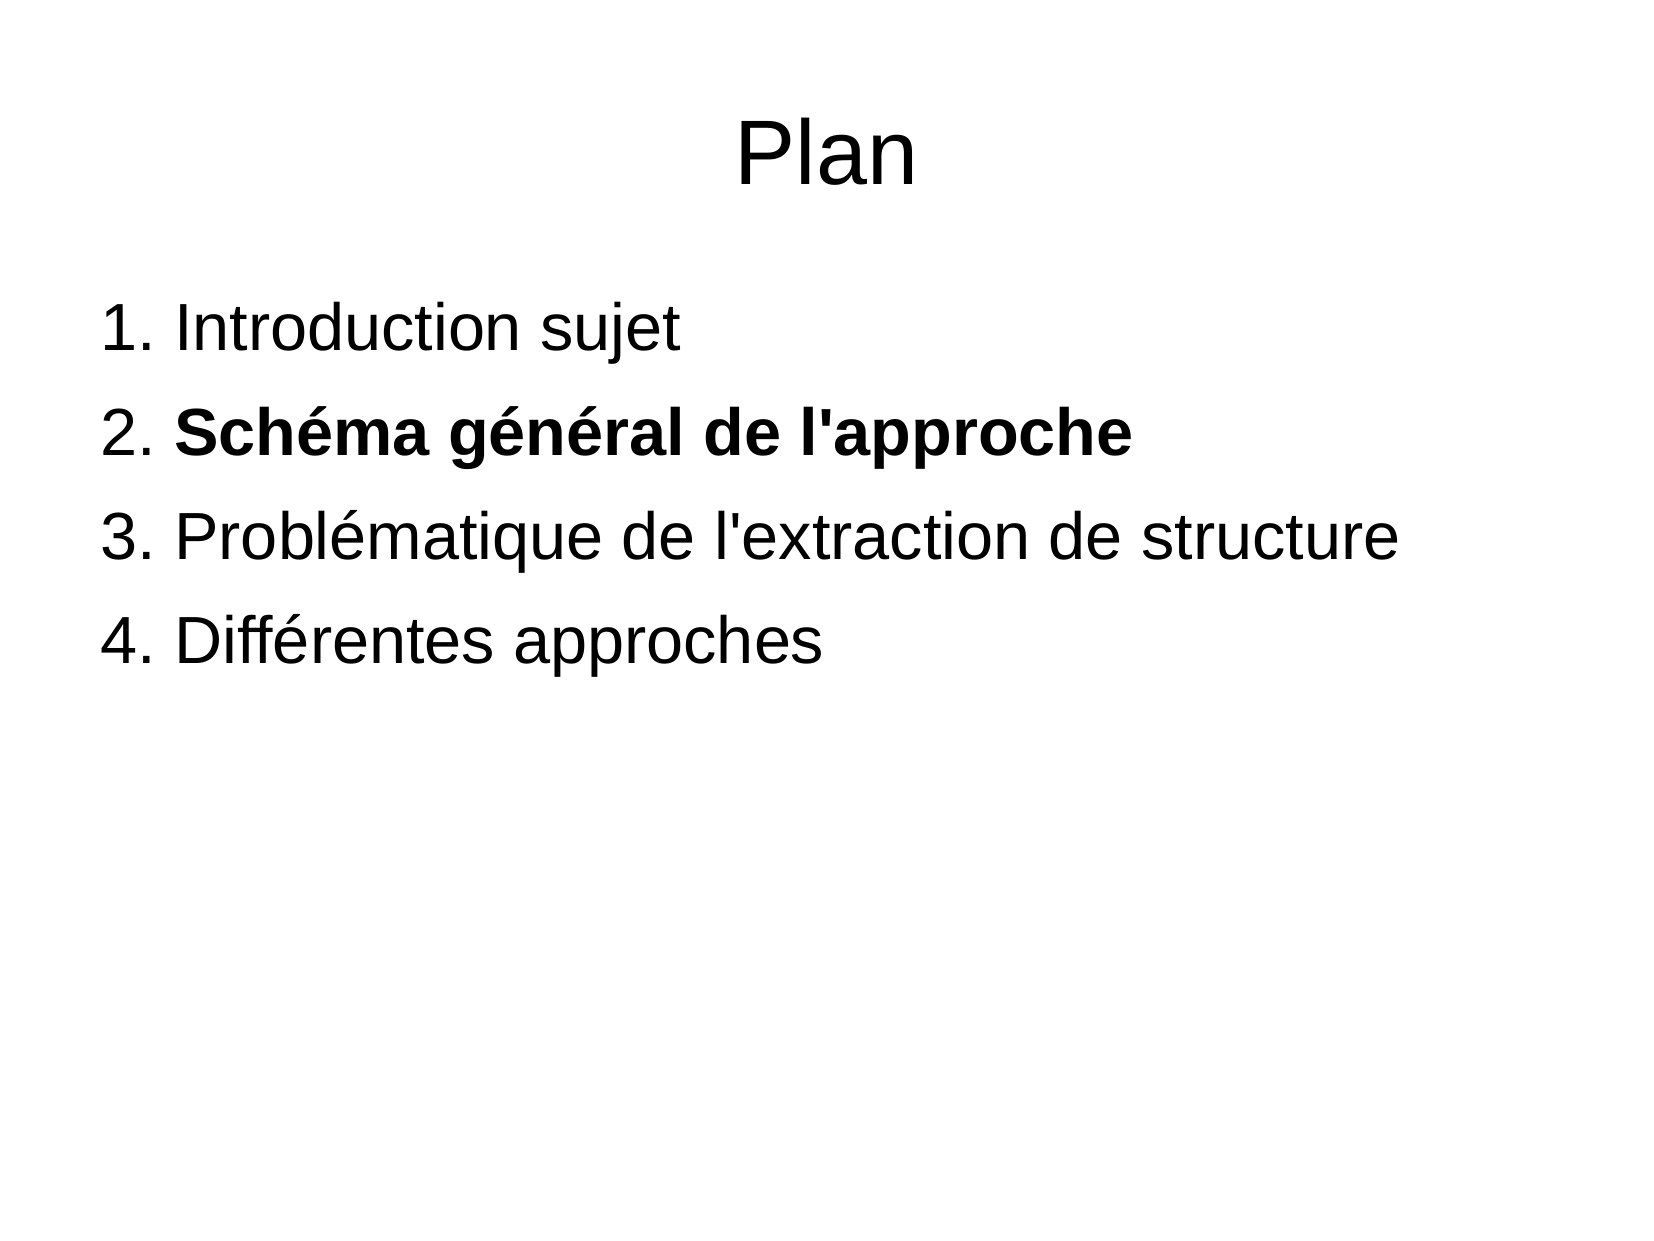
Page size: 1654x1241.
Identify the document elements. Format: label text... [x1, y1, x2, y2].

title Plan [82, 49, 1571, 257]
list Introduction sujet Schéma général de l'approche Problématique de l'extraction de structure Différentes approches [82, 290, 1538, 1010]
